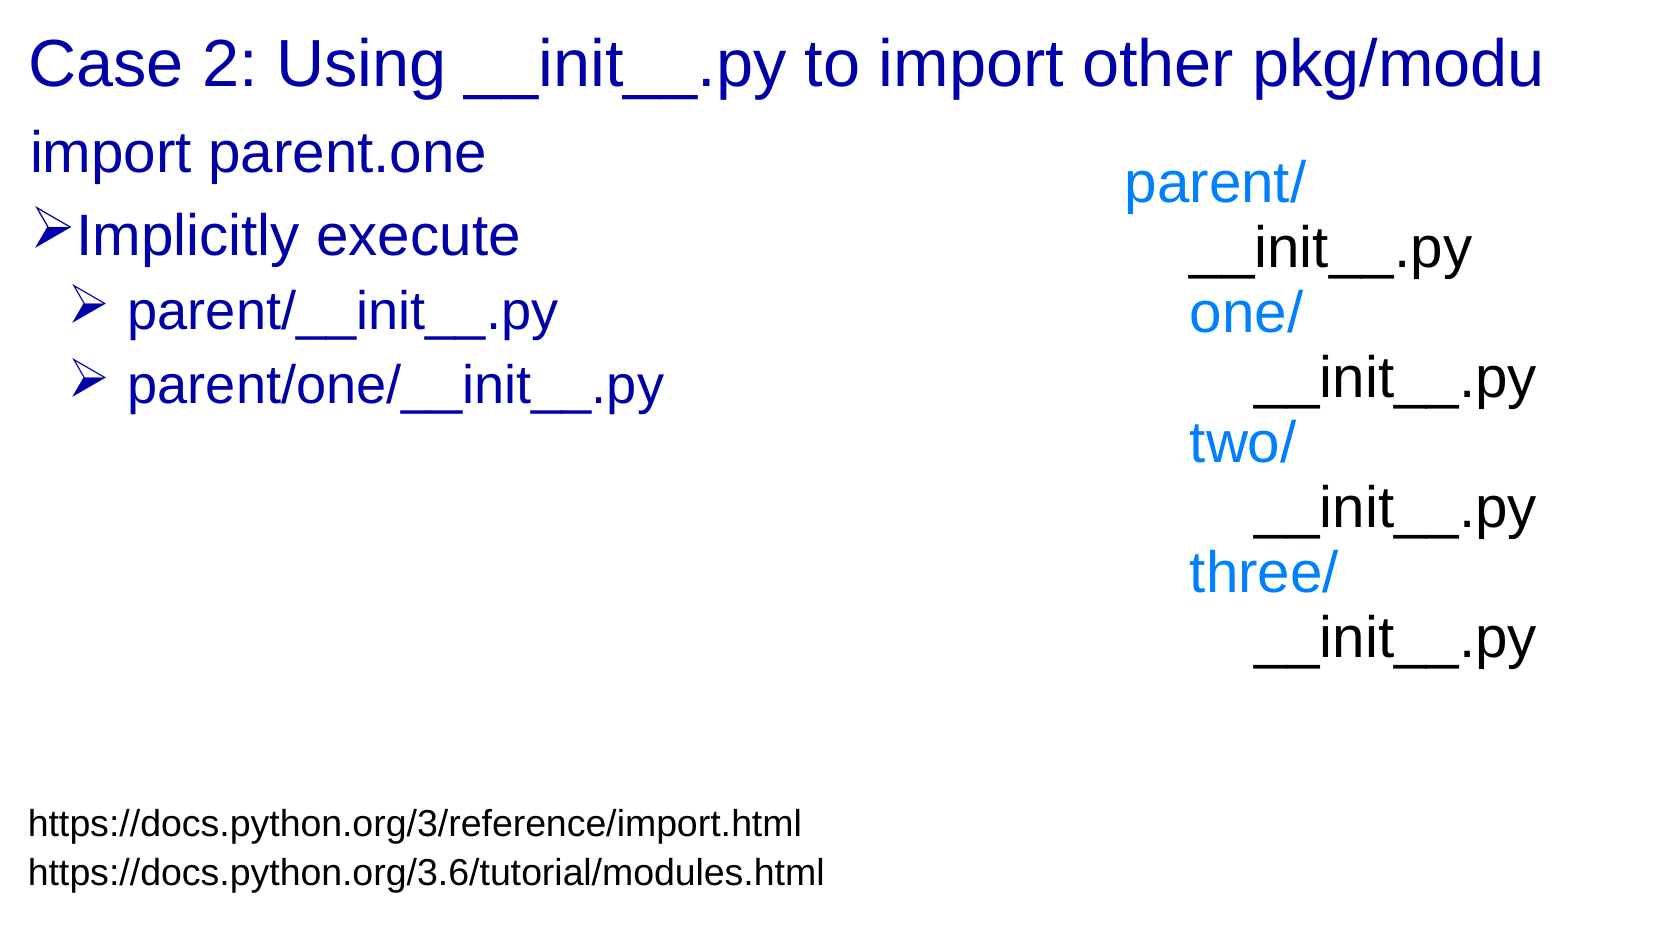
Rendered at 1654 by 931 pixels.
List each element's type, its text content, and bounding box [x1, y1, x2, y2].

text_box https://docs.python.org/3/reference/import.html [13, 795, 818, 852]
text_box parent/ __init__.py one/ __init__.py two/ __init__.py three/ __init__.py [1110, 142, 1576, 676]
title Case 2: Using __init__.py to import other pkg/modu [28, 21, 1626, 106]
list import parent.one Implicitly execute parent/__init__.py parent/one/__init__.py [30, 120, 1645, 916]
text_box https://docs.python.org/3.6/tutorial/modules.html [13, 843, 841, 901]
